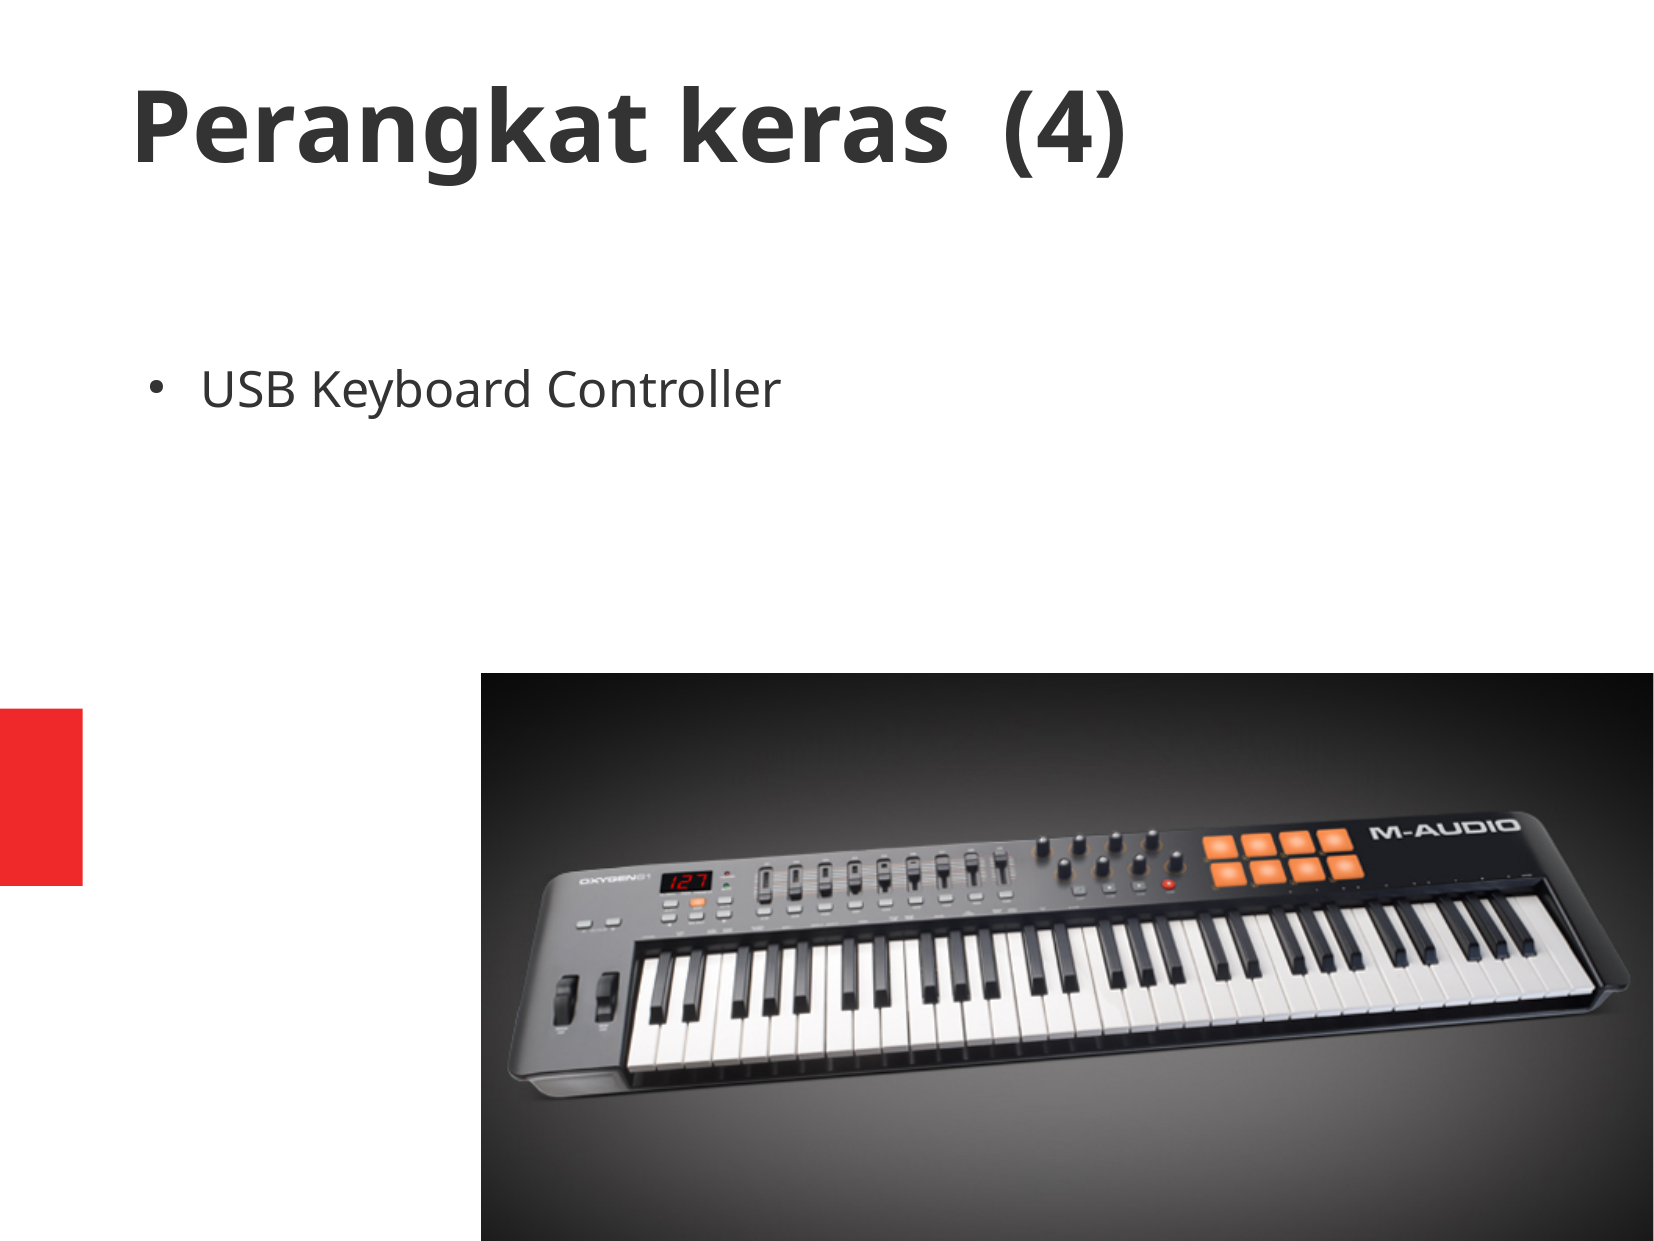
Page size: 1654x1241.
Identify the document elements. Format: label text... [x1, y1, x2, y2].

title Perangkat keras (4) [129, 5, 1536, 243]
picture [481, 673, 1654, 1241]
list USB Keyboard Controller [129, 354, 1536, 1074]
